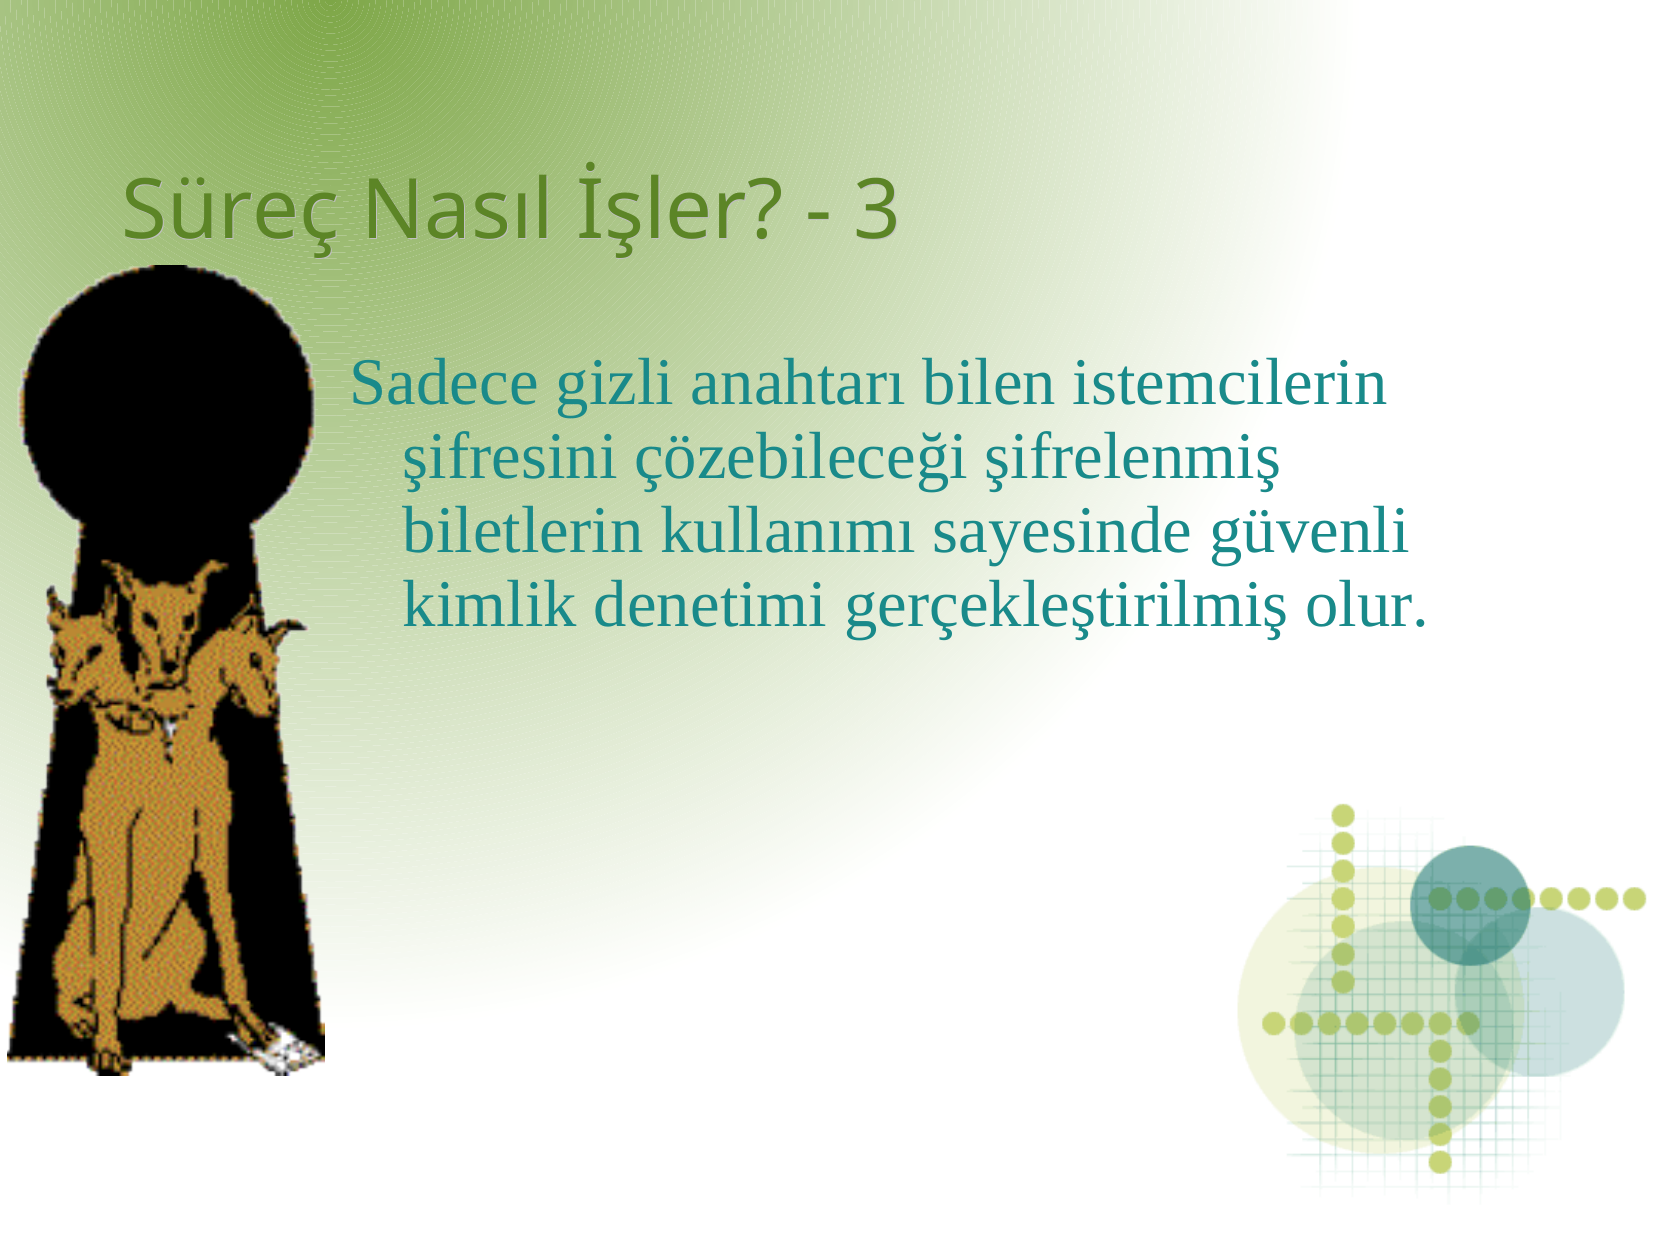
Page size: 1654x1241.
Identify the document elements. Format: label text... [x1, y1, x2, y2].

title Süreç Nasıl İşler? - 3 [121, 102, 1534, 311]
picture [1224, 792, 1654, 1211]
list Sadece gizli anahtarı bilen istemcilerin şifresini çözebileceği şifrelenmiş biletlerin kullanımı sayesinde güvenli kimlik denetimi gerçekleştirilmiş olur. [332, 344, 1534, 1127]
picture [7, 265, 325, 1076]
